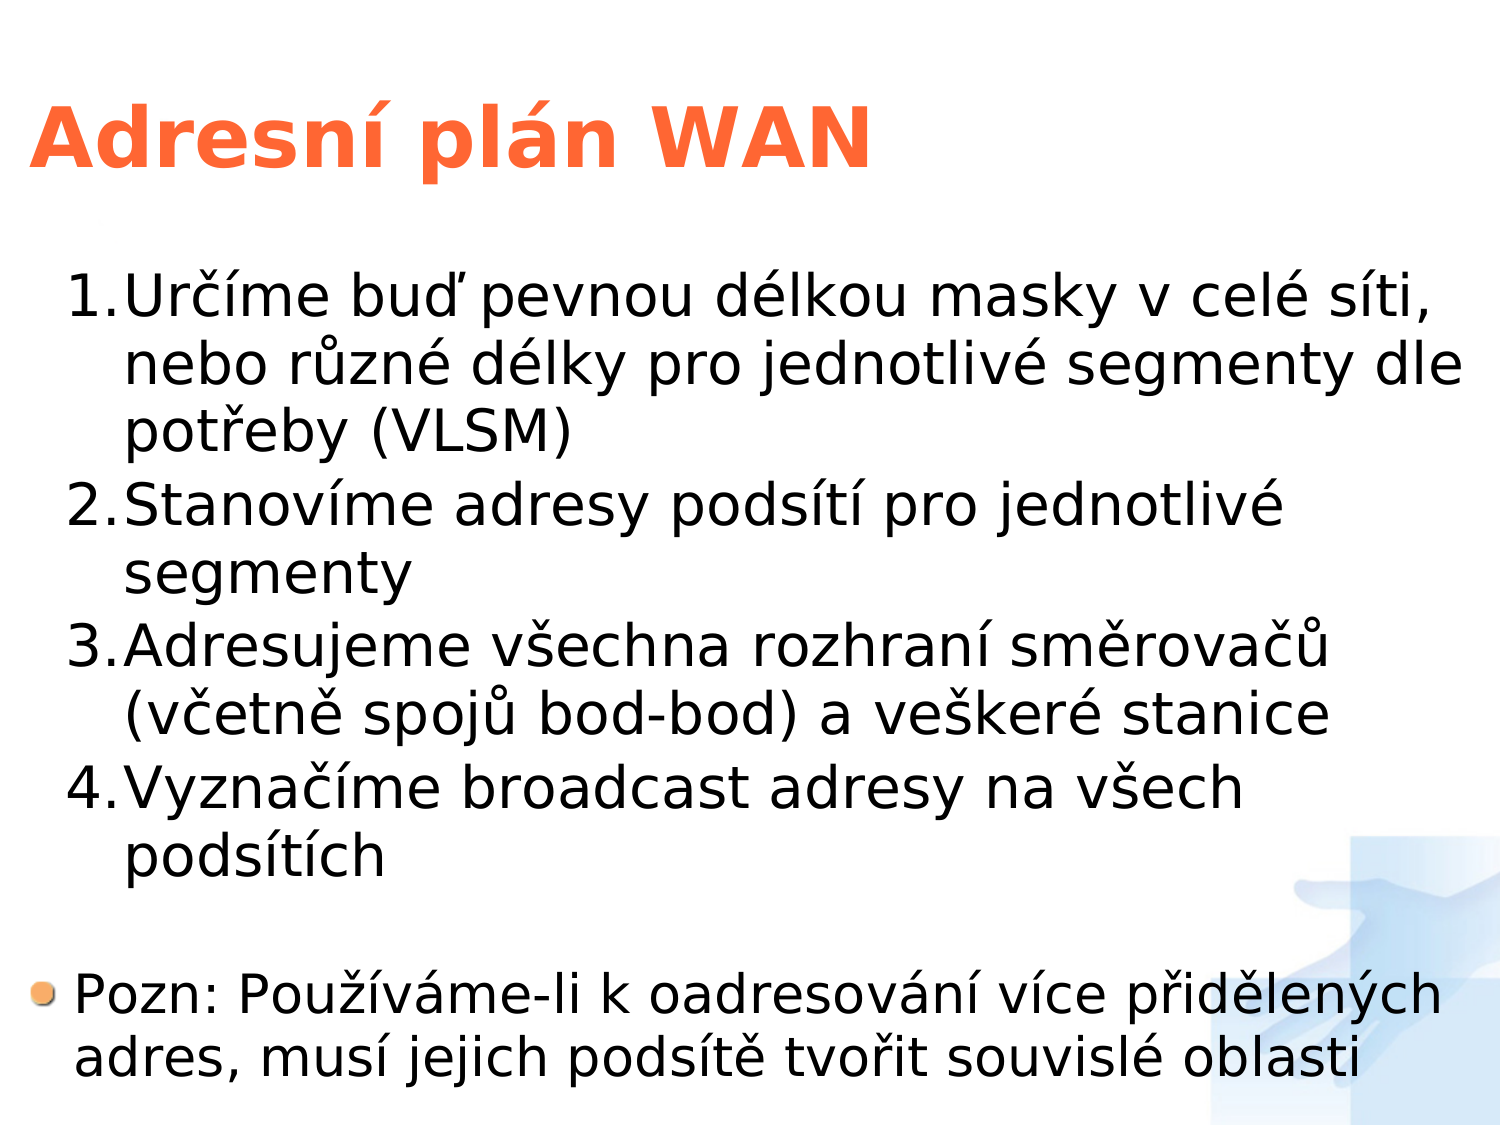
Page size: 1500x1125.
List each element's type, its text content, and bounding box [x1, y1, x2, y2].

title Adresní plán WAN [29, 21, 1477, 257]
list Určíme buď pevnou délkou masky v celé síti, nebo různé délky pro jednotlivé segmenty dle potřeby (VLSM) Stanovíme adresy podsítí pro jednotlivé segmenty Adresujeme všechna rozhraní směrovačů (včetně spojů bod-bod) a veškeré stanice Vyznačíme broadcast adresy na všech podsítích Pozn: Používáme-li k oadresování více přidělených adres, musí jejich podsítě tvořit souvislé oblasti [29, 262, 1477, 1093]
picture [0, 0, 1500, 1125]
